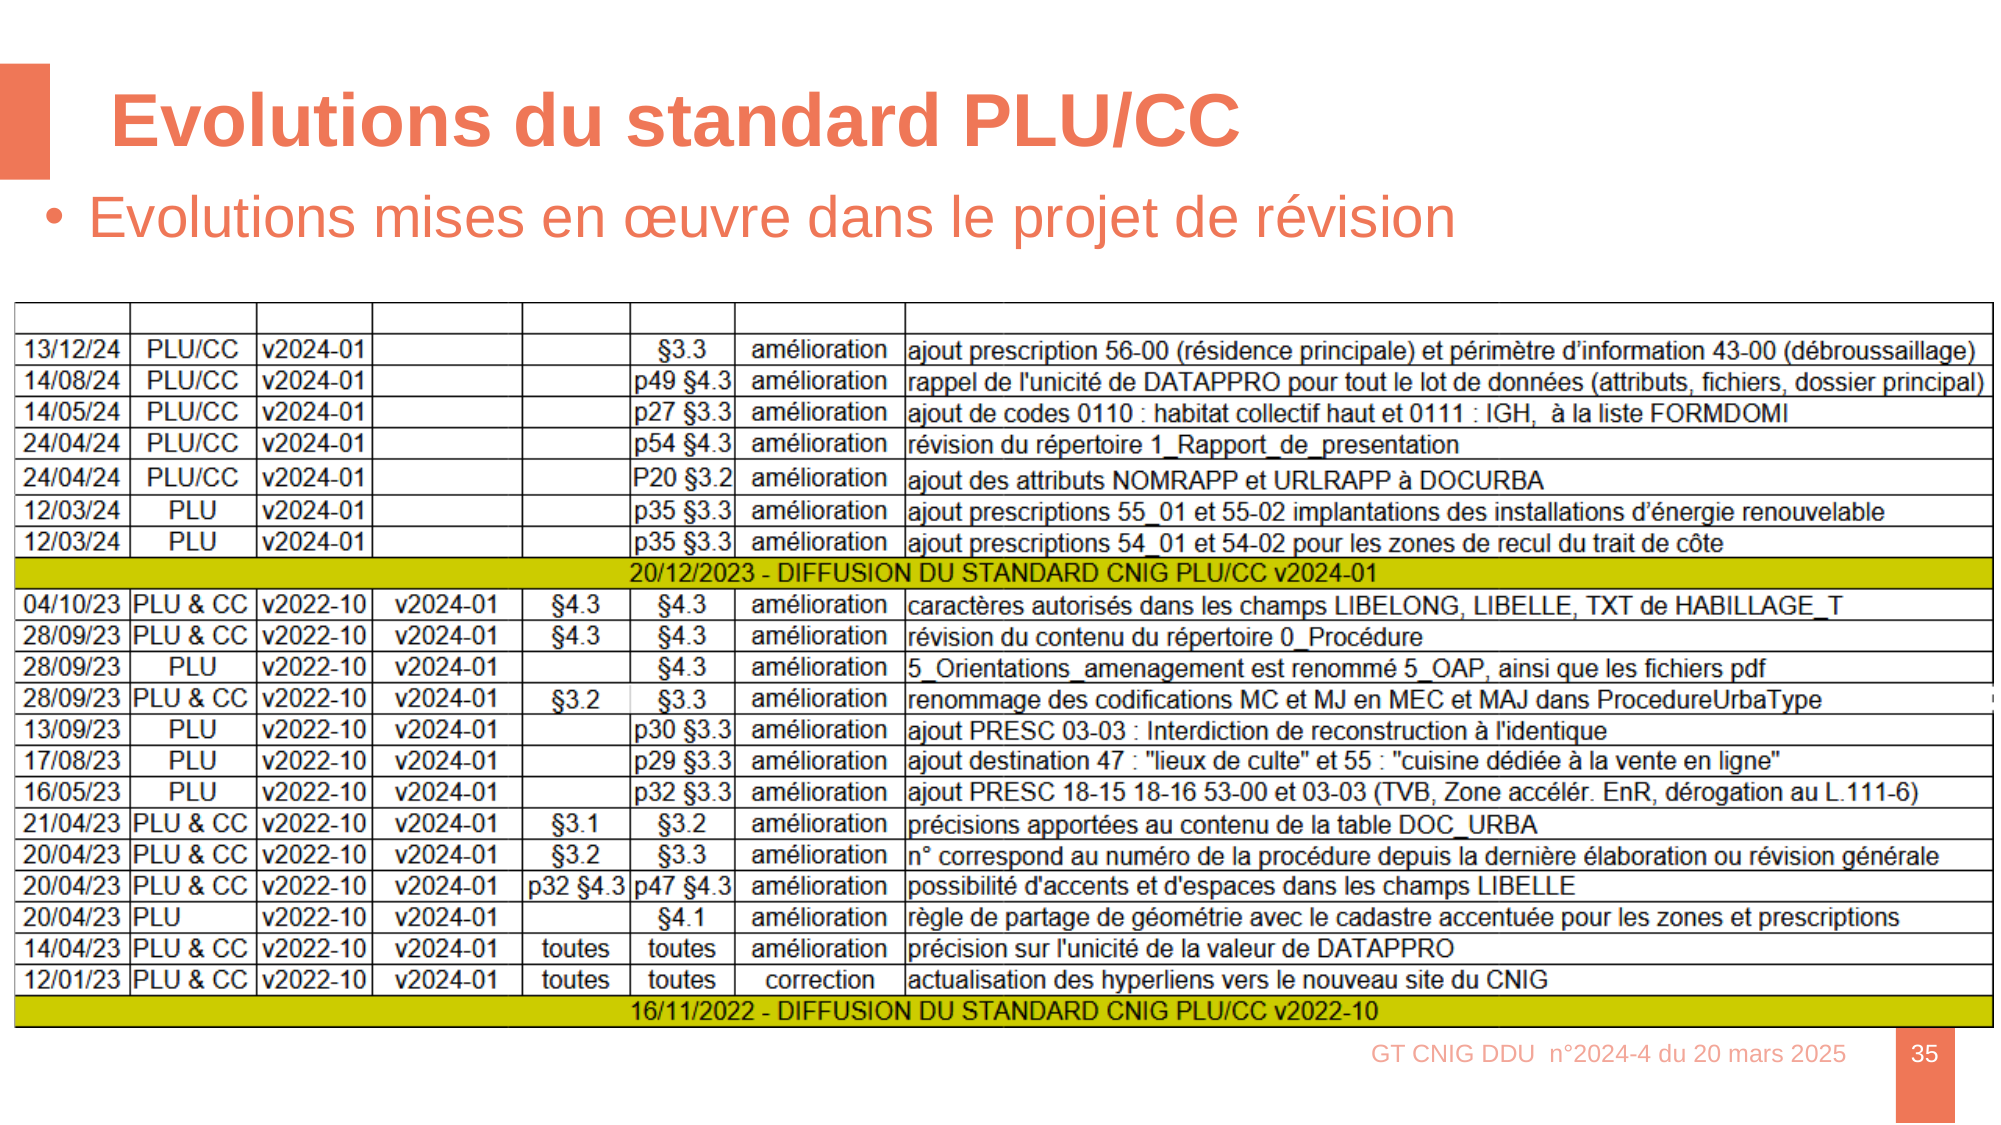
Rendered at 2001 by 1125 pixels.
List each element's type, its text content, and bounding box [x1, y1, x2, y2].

list Evolutions mises en œuvre dans le projet de révision [29, 179, 2000, 1004]
title Evolutions du standard PLU/CC [74, 70, 1979, 174]
picture [14, 302, 1994, 1028]
